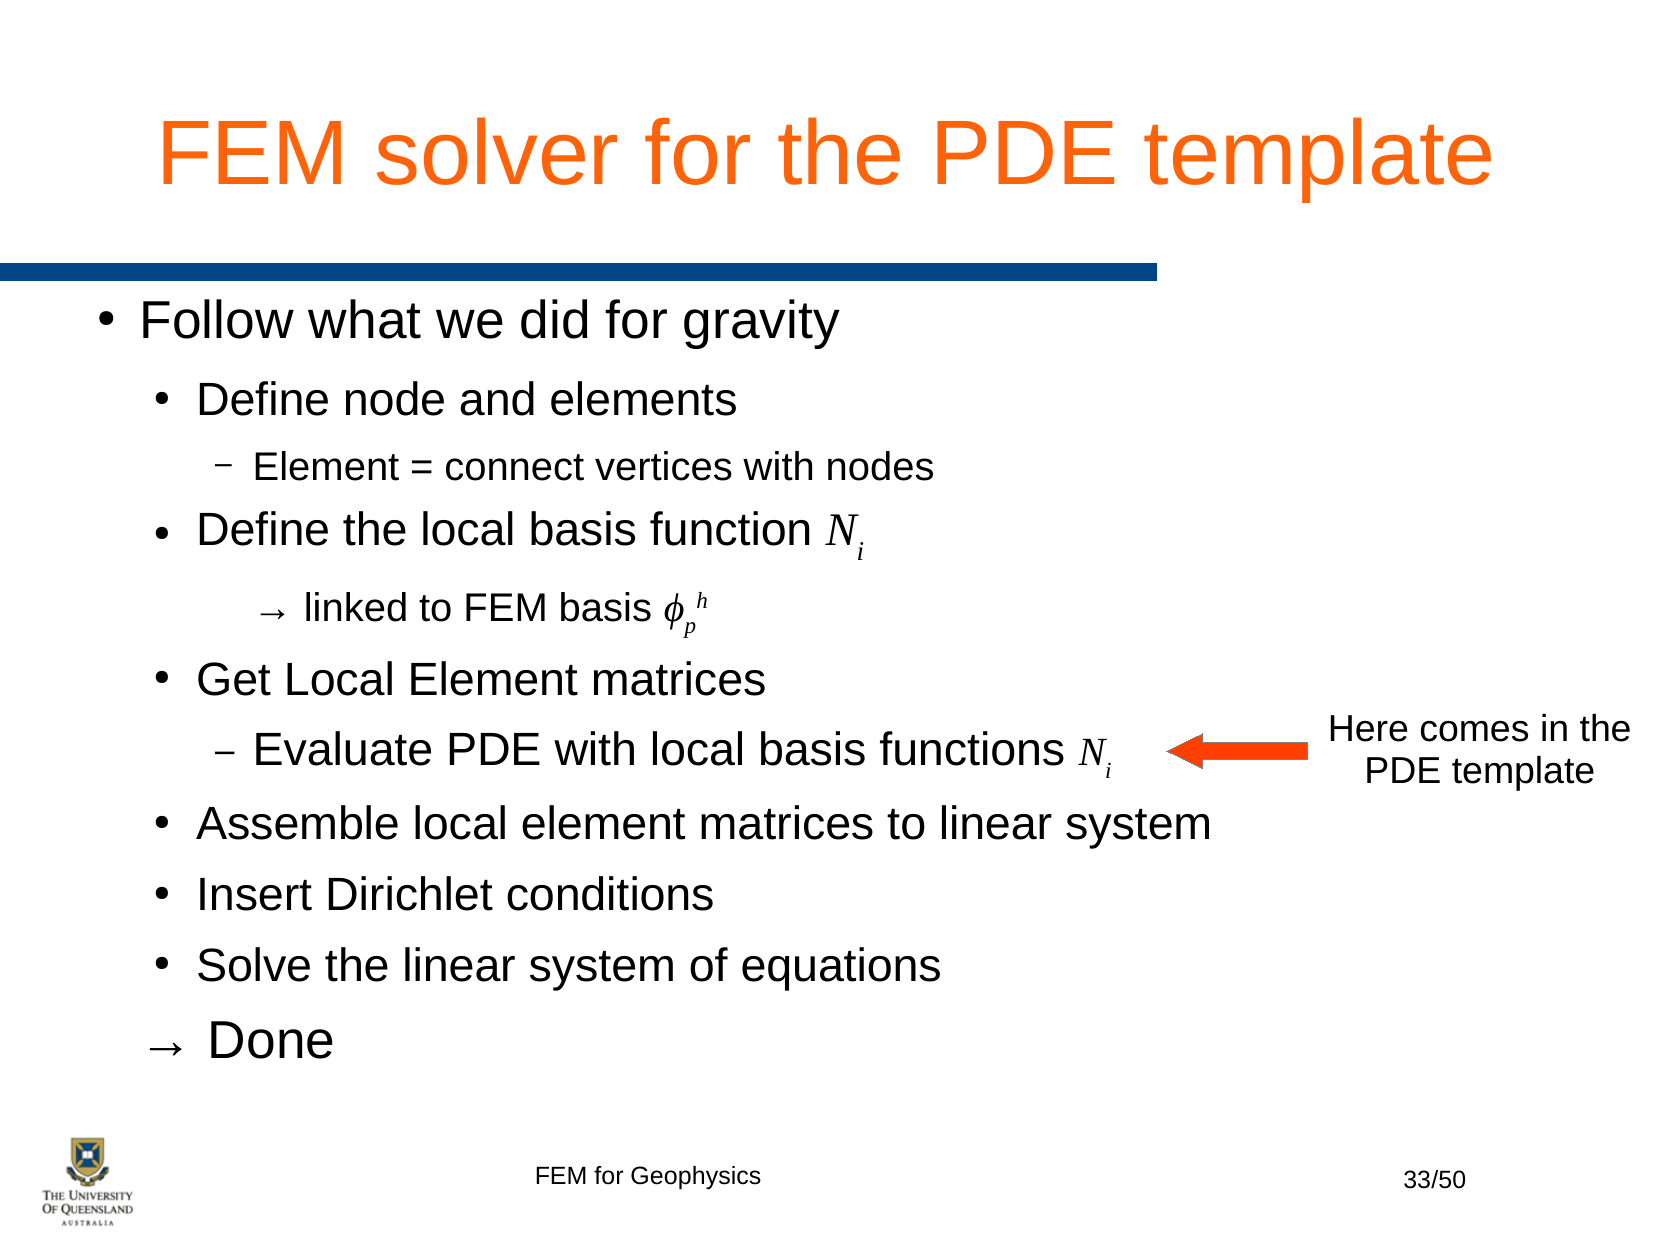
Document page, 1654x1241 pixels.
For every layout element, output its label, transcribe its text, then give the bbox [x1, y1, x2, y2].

text_box [1166, 733, 1308, 769]
picture [35, 1133, 142, 1235]
list Follow what we did for gravity Define node and elements Element = connect vertices with nodes Define the local basis function Ni → linked to FEM basis ϕph Get Local Element matrices Evaluate PDE with local basis functions Ni Assemble local element matrices to linear system Insert Dirichlet conditions Solve the linear system of equations → Done [82, 290, 1571, 1076]
text_box Here comes in the PDE template [1313, 699, 1654, 799]
title FEM solver for the PDE template [82, 49, 1571, 257]
